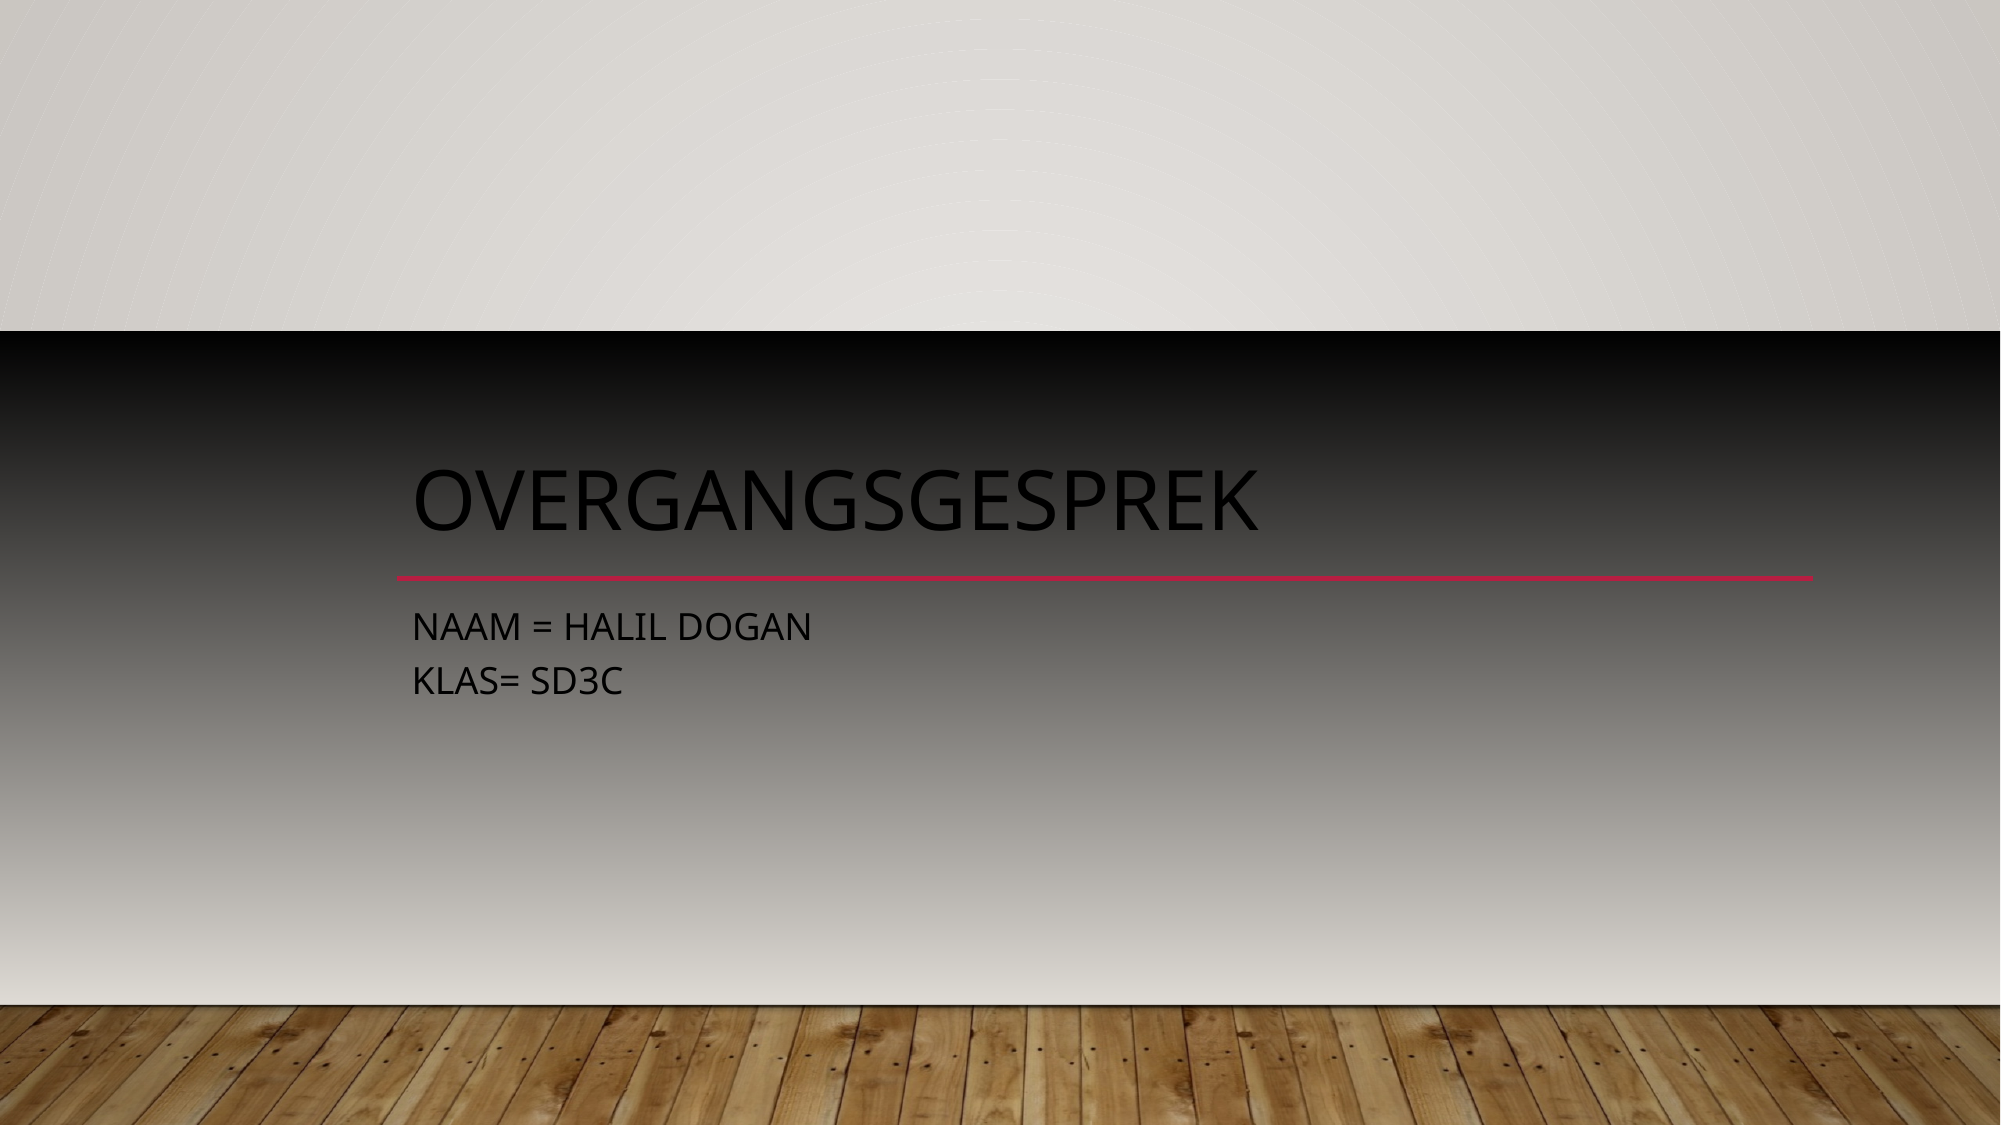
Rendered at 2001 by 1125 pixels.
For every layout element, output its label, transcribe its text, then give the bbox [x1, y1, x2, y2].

subtitle Naam = Halil Dogan Klas= SD3c [396, 579, 1814, 740]
title Overgangsgesprek [396, 131, 1814, 549]
